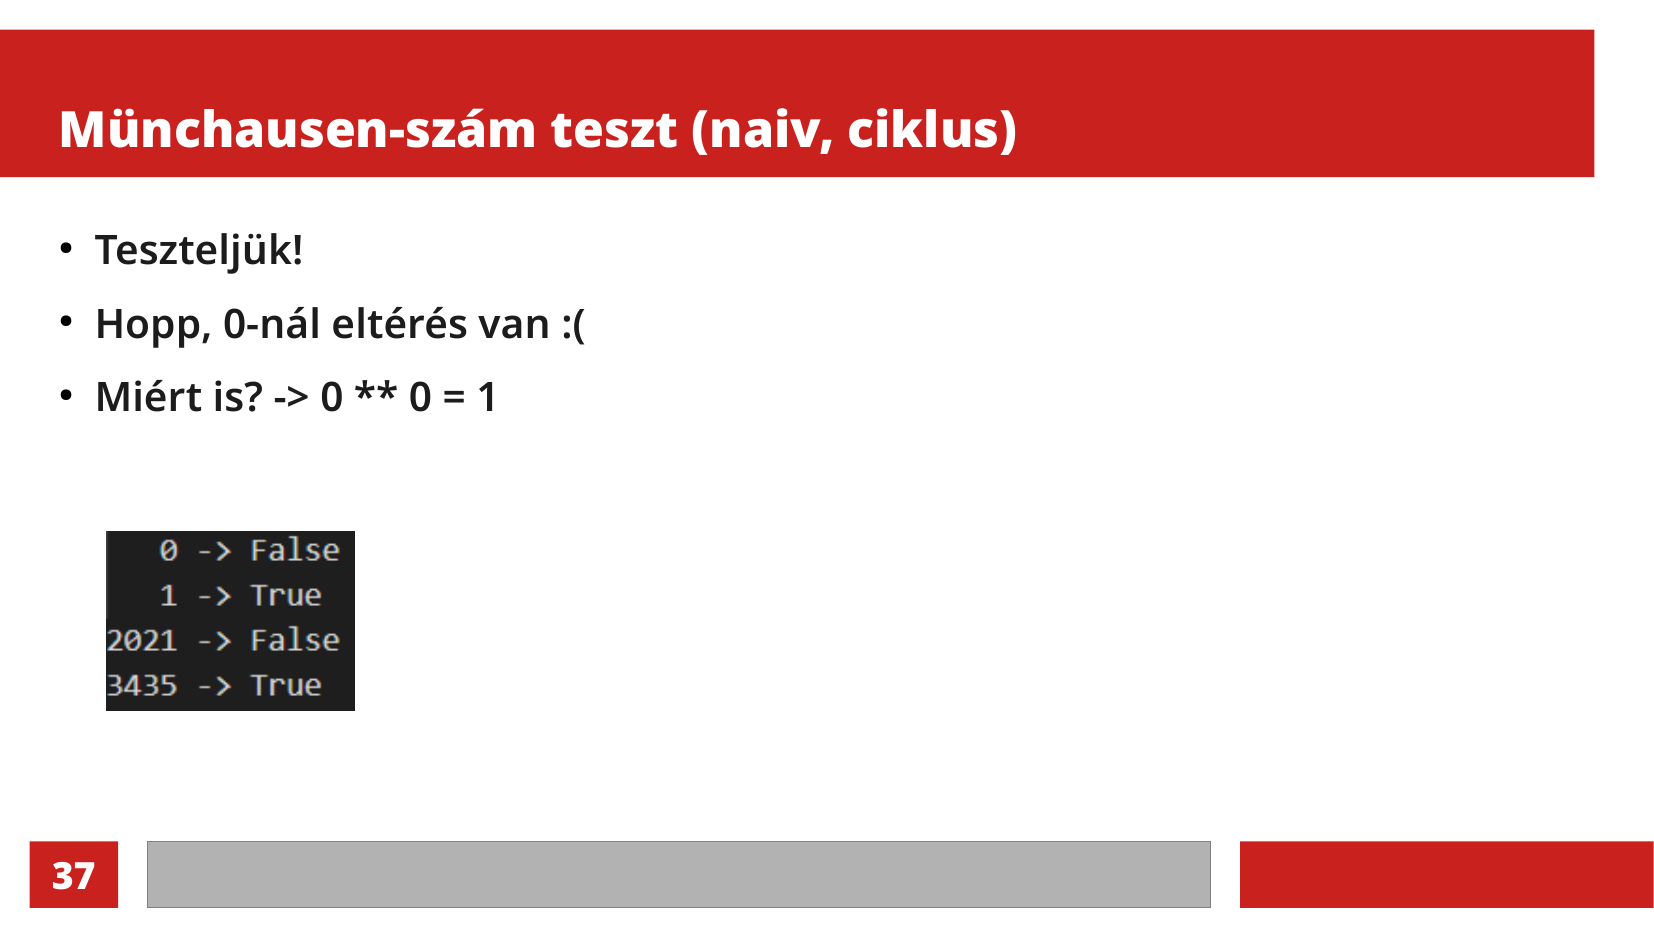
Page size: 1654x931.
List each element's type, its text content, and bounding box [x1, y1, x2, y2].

title Münchausen-szám teszt (naiv, ciklus) [59, 44, 1595, 163]
picture [106, 531, 355, 711]
list Teszteljük! Hopp, 0-nál eltérés van :( Miért is? -> 0 ** 0 = 1 [59, 221, 1565, 473]
